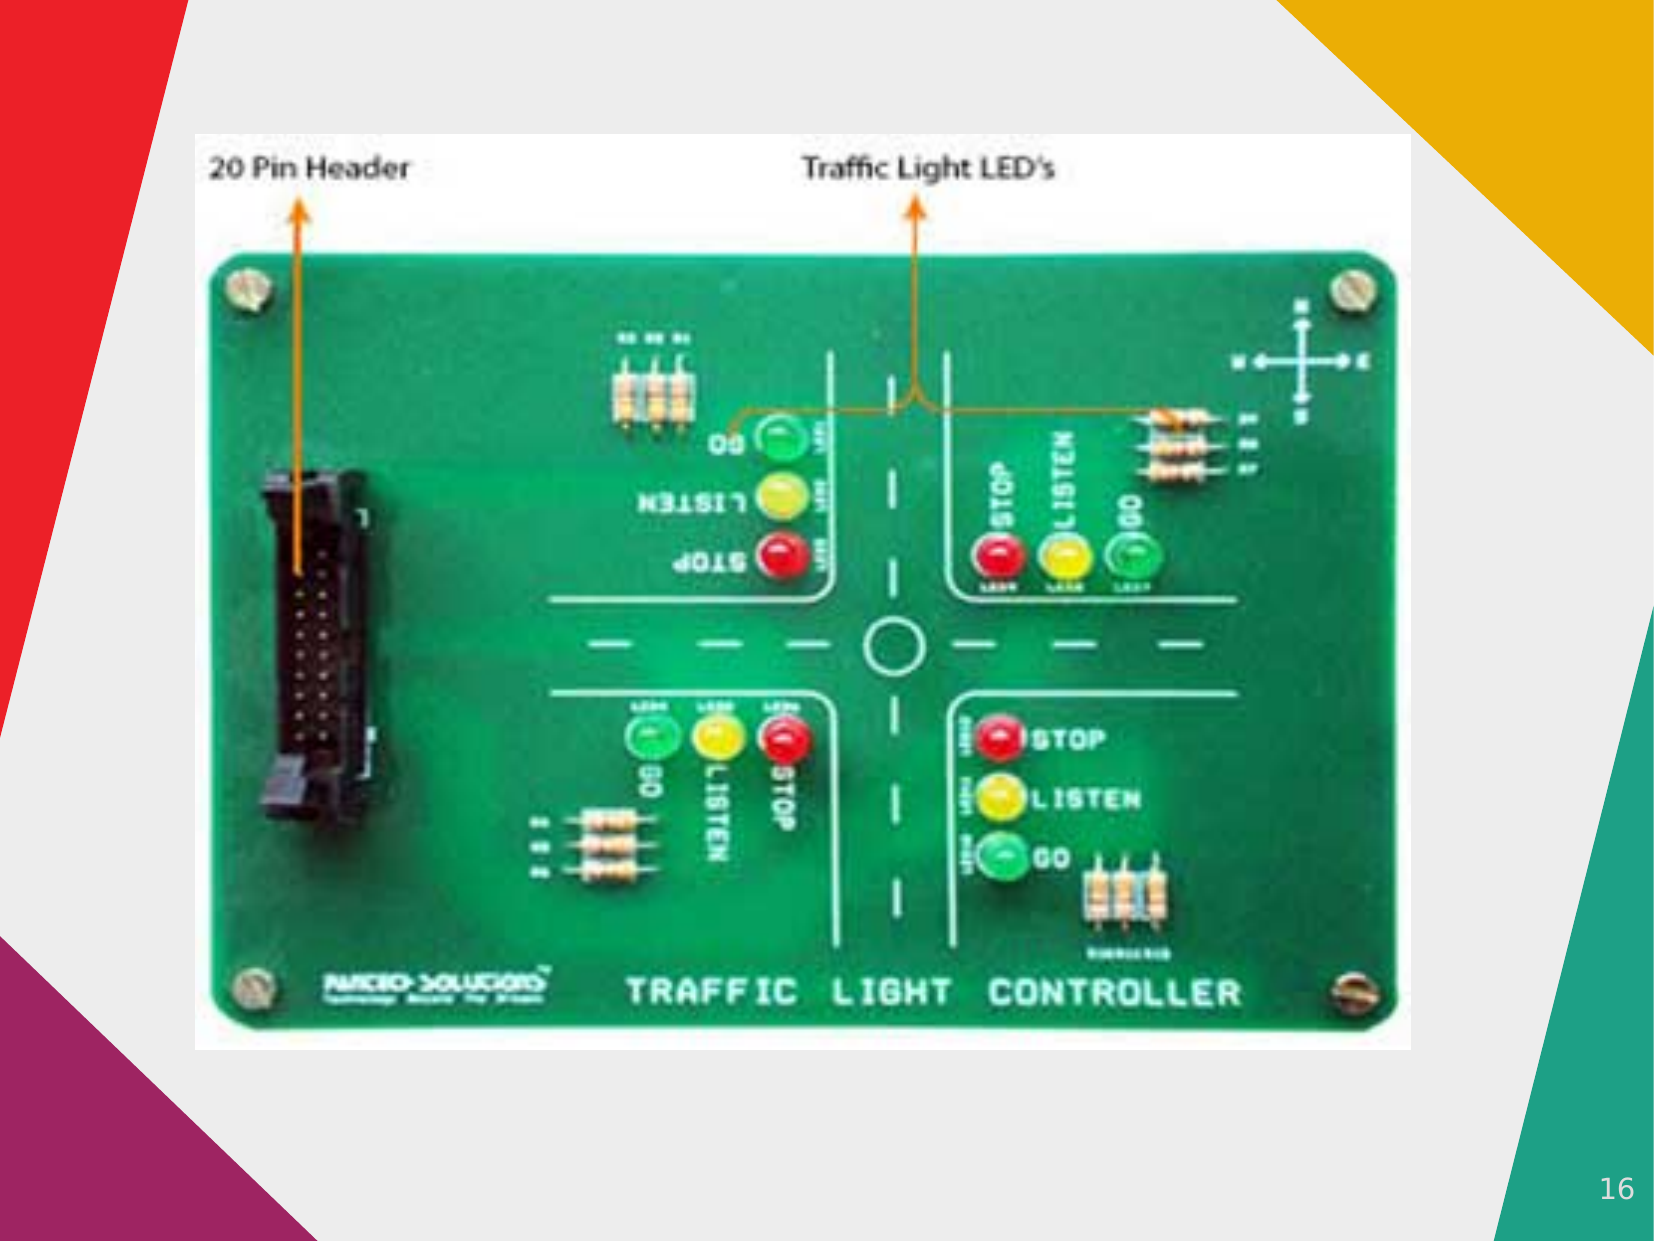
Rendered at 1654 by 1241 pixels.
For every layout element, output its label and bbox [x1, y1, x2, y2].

picture [195, 134, 1411, 1051]
